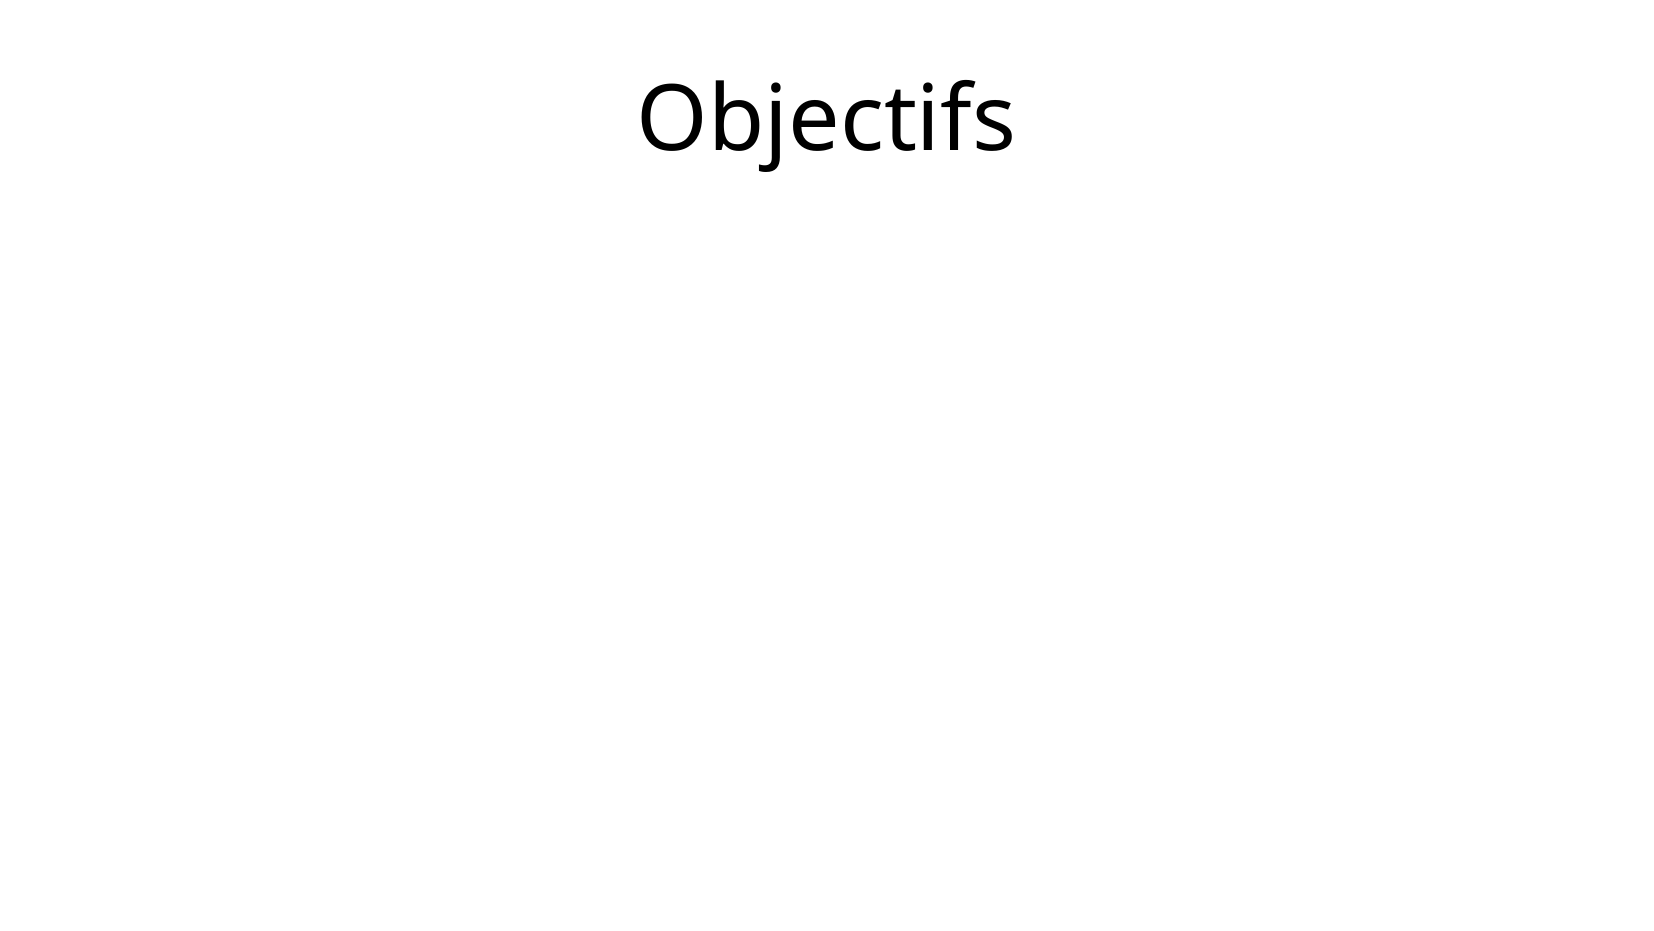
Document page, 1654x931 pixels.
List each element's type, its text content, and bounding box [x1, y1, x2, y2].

title Objectifs [82, 37, 1571, 193]
